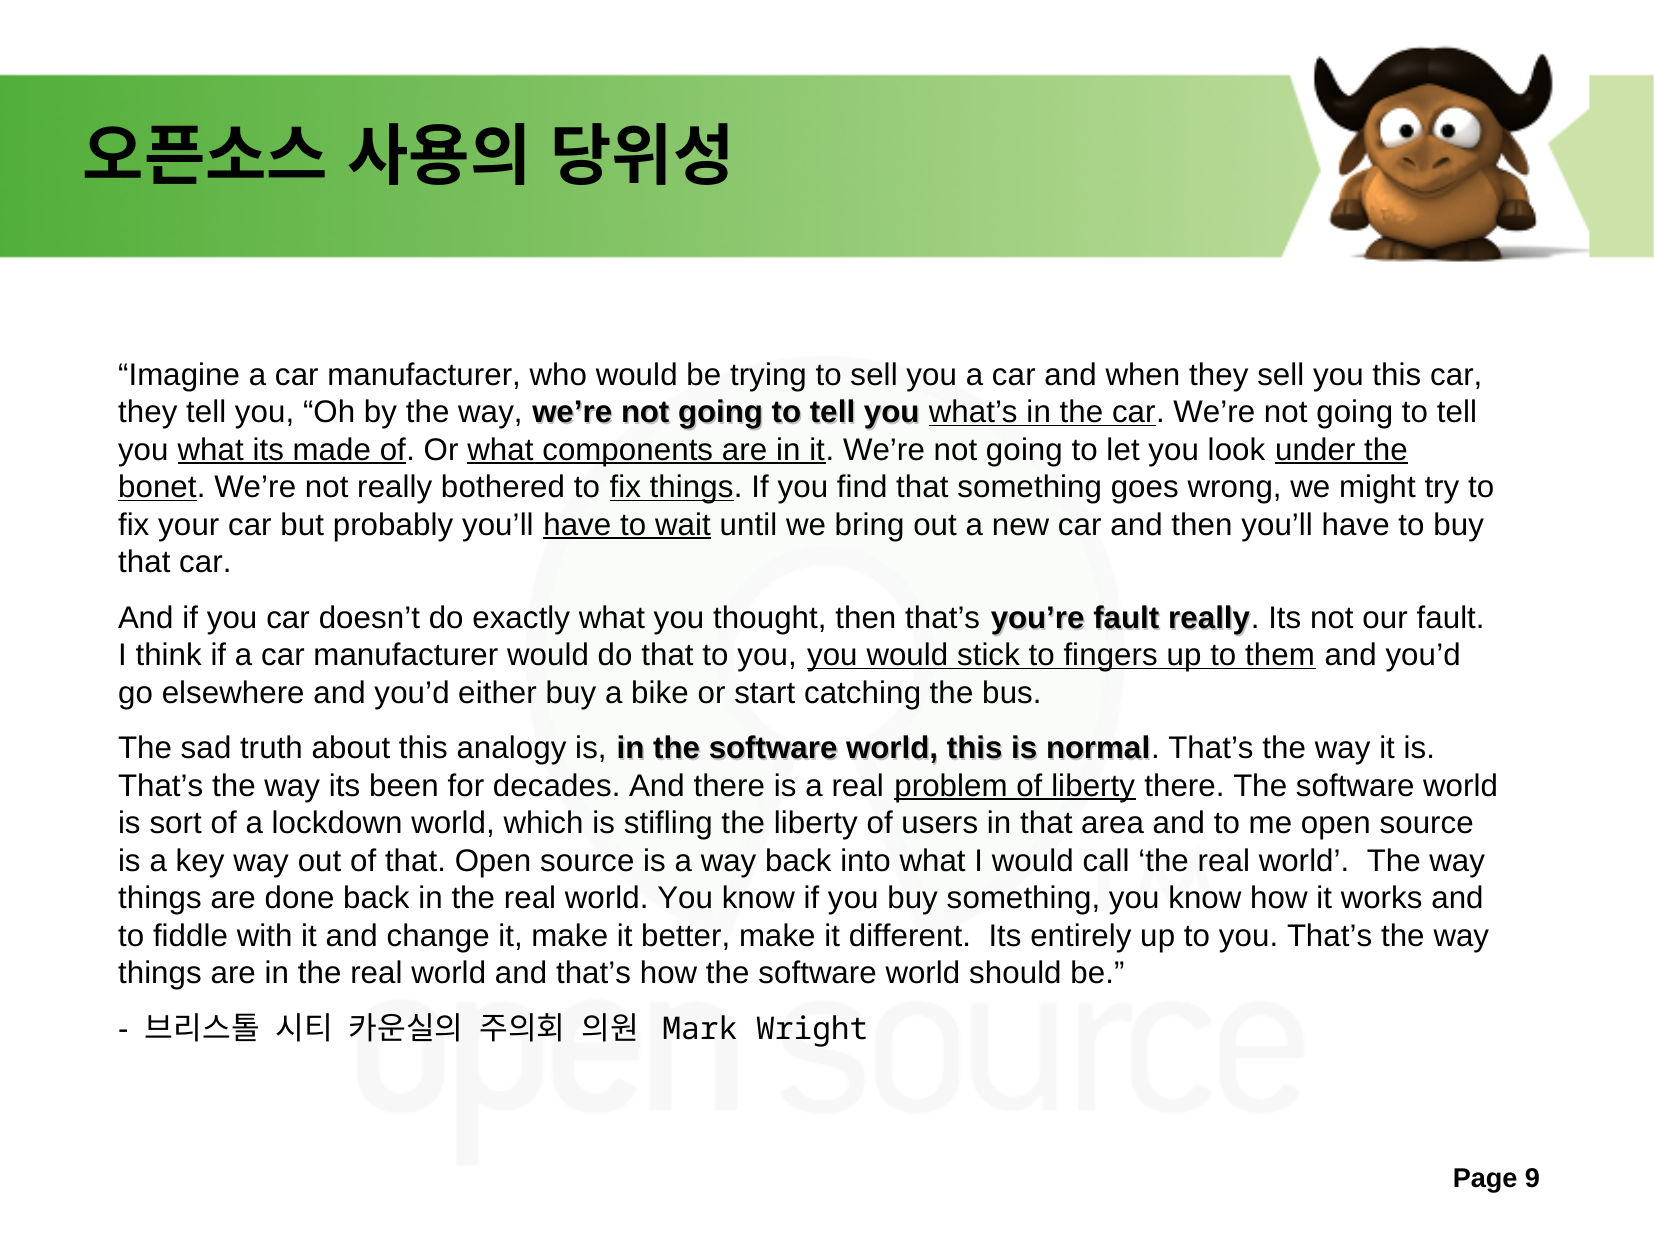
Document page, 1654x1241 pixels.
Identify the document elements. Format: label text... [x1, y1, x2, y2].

title 오픈소스 사용의 당위성 [82, 49, 1571, 257]
list “Imagine a car manufacturer, who would be trying to sell you a car and when they sell you this car, they tell you, “Oh by the way, we’re not going to tell you what’s in the car. We’re not going to tell you what its made of. Or what components are in it. We’re not going to let you look under the bonet. We’re not really bothered to fix things. If you find that something goes wrong, we might try to fix your car but probably you’ll have to wait until we bring out a new car and then you’ll have to buy that car. And if you car doesn’t do exactly what you thought, then that’s you’re fault really. Its not our fault. I think if a car manufacturer would do that to you, you would stick to fingers up to them and you’d go elsewhere and you’d either buy a bike or start catching the bus. The sad truth about this analogy is, in the software world, this is normal. That’s the way it is. That’s the way its been for decades. And there is a real problem of liberty there. The software world is sort of a lockdown world, which is stifling the liberty of users in that area and to me open source is a key way out of that. Open source is a way back into what I would call ‘the real world’. The way things are done back in the real world. You know if you buy something, you know how it works and to fiddle with it and change it, make it better, make it different. Its entirely up to you. That’s the way things are in the real world and that’s how the software world should be.” - 브리스톨 시티 카운실의 주의회 의원 Mark Wright [118, 354, 1501, 1111]
picture [0, 0, 1654, 1241]
